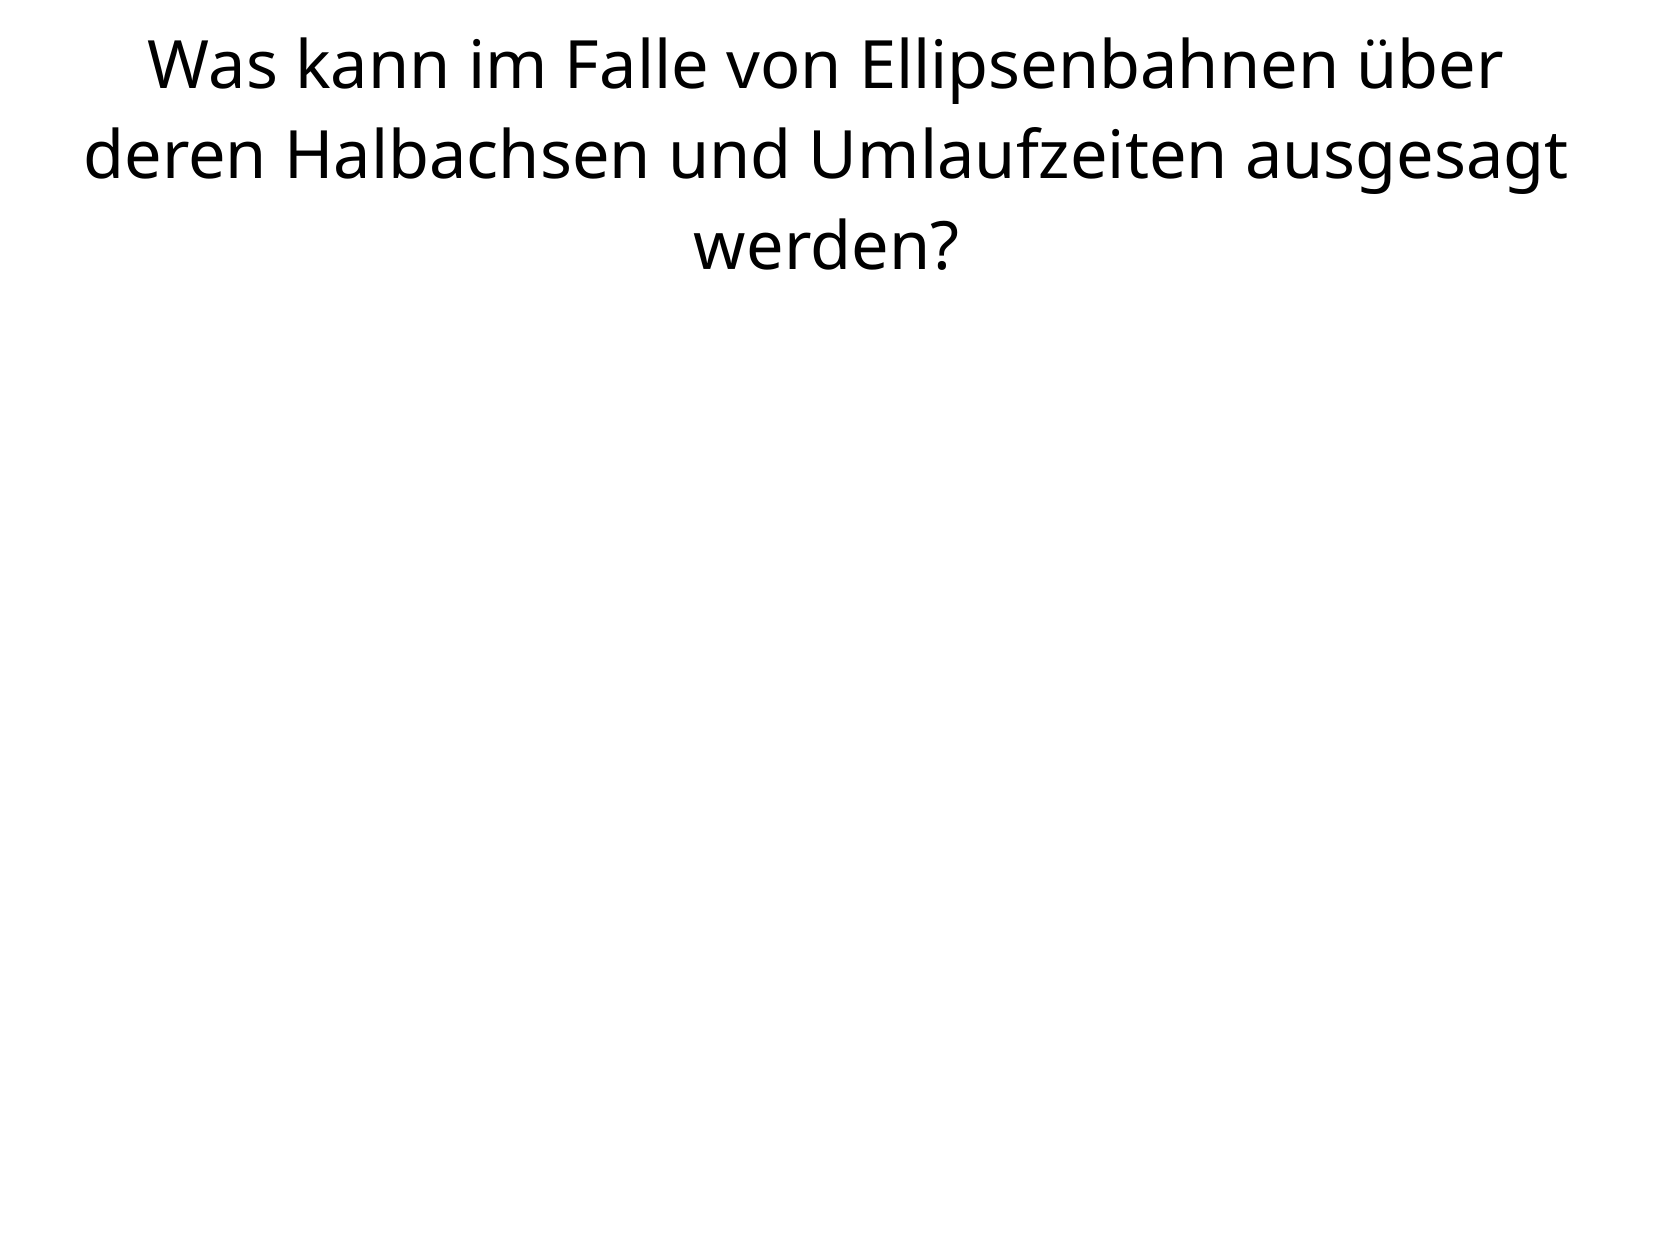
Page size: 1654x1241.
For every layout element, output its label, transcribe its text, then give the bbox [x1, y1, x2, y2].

title Was kann im Falle von Ellipsenbahnen über deren Halbachsen und Umlaufzeiten ausgesagt werden? [82, 49, 1571, 257]
